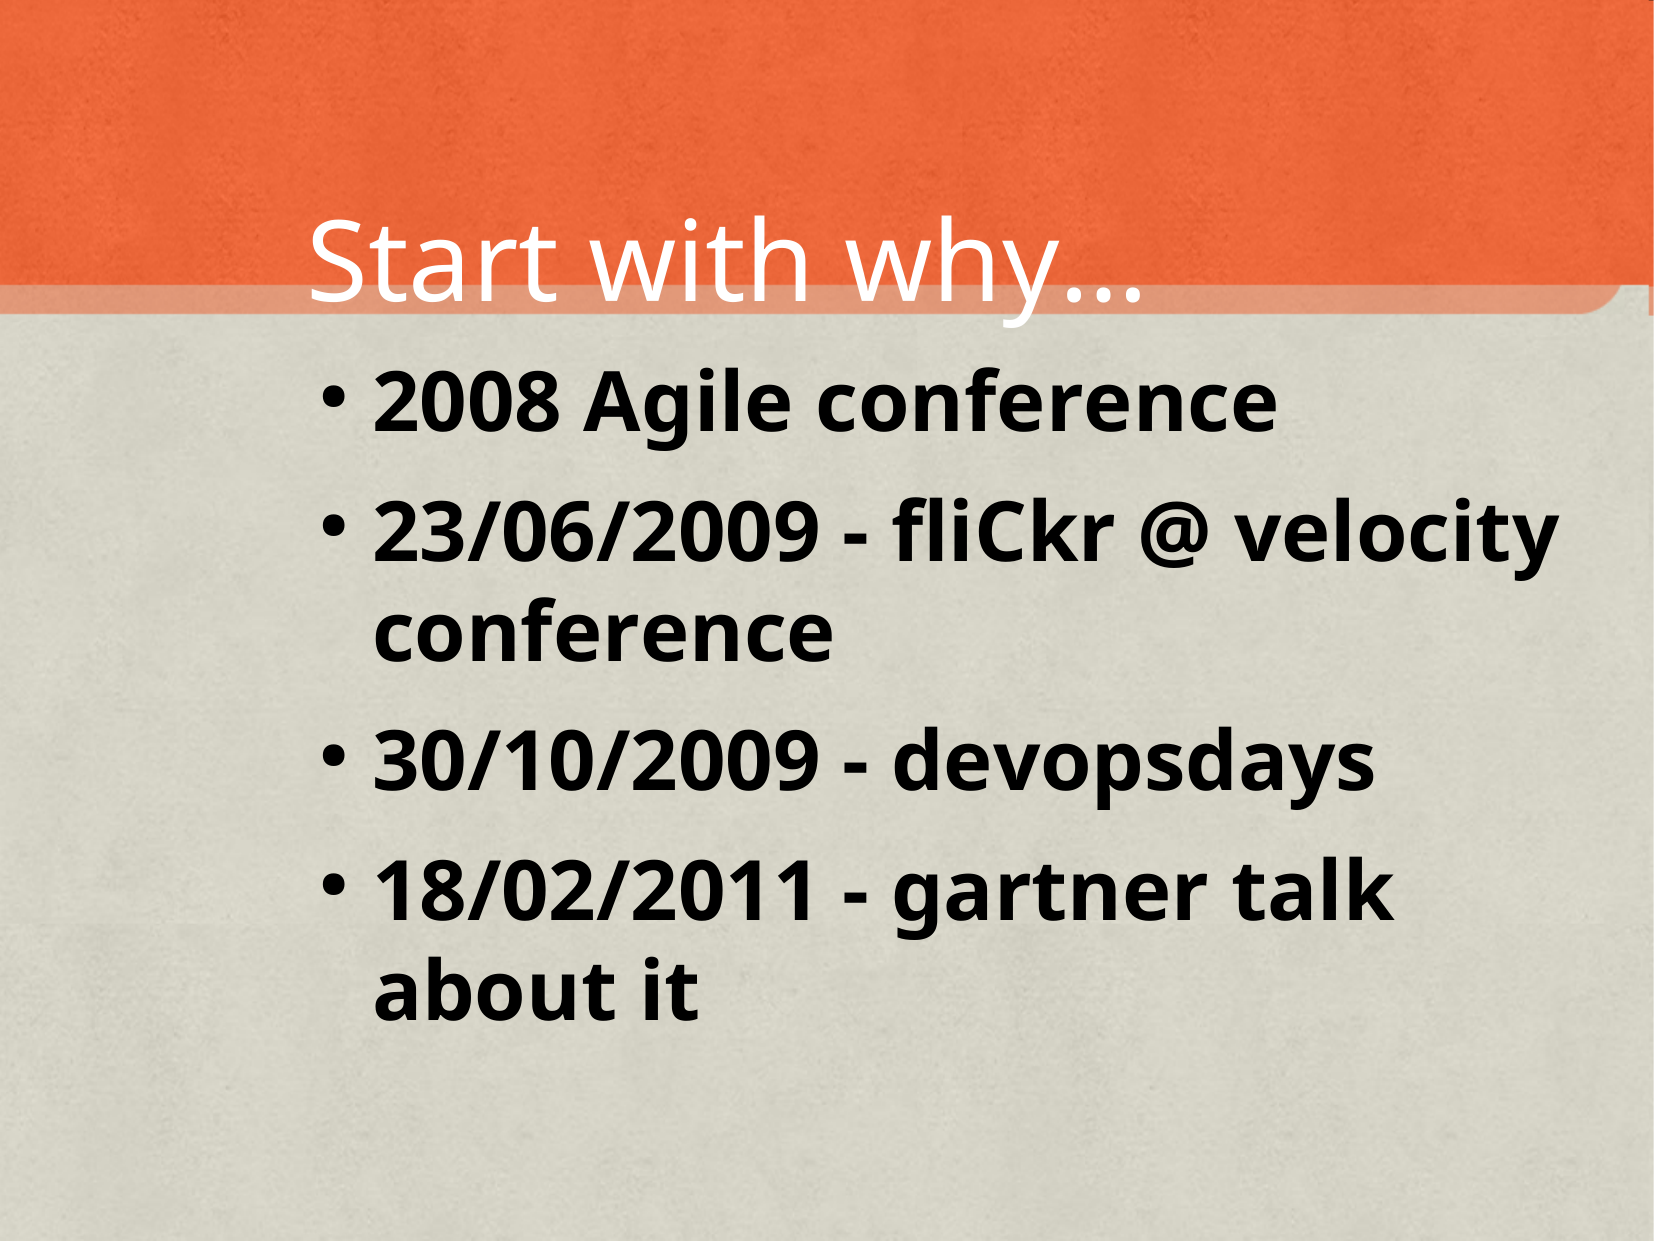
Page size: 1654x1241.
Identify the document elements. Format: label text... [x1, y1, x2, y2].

list 2008 Agile conference 23/06/2009 - fliCkr @ velocity conference 30/10/2009 - devopsdays 18/02/2011 - gartner talk about it [301, 348, 1588, 1068]
title Start with why… [306, 189, 1654, 317]
picture [0, 0, 1654, 1241]
